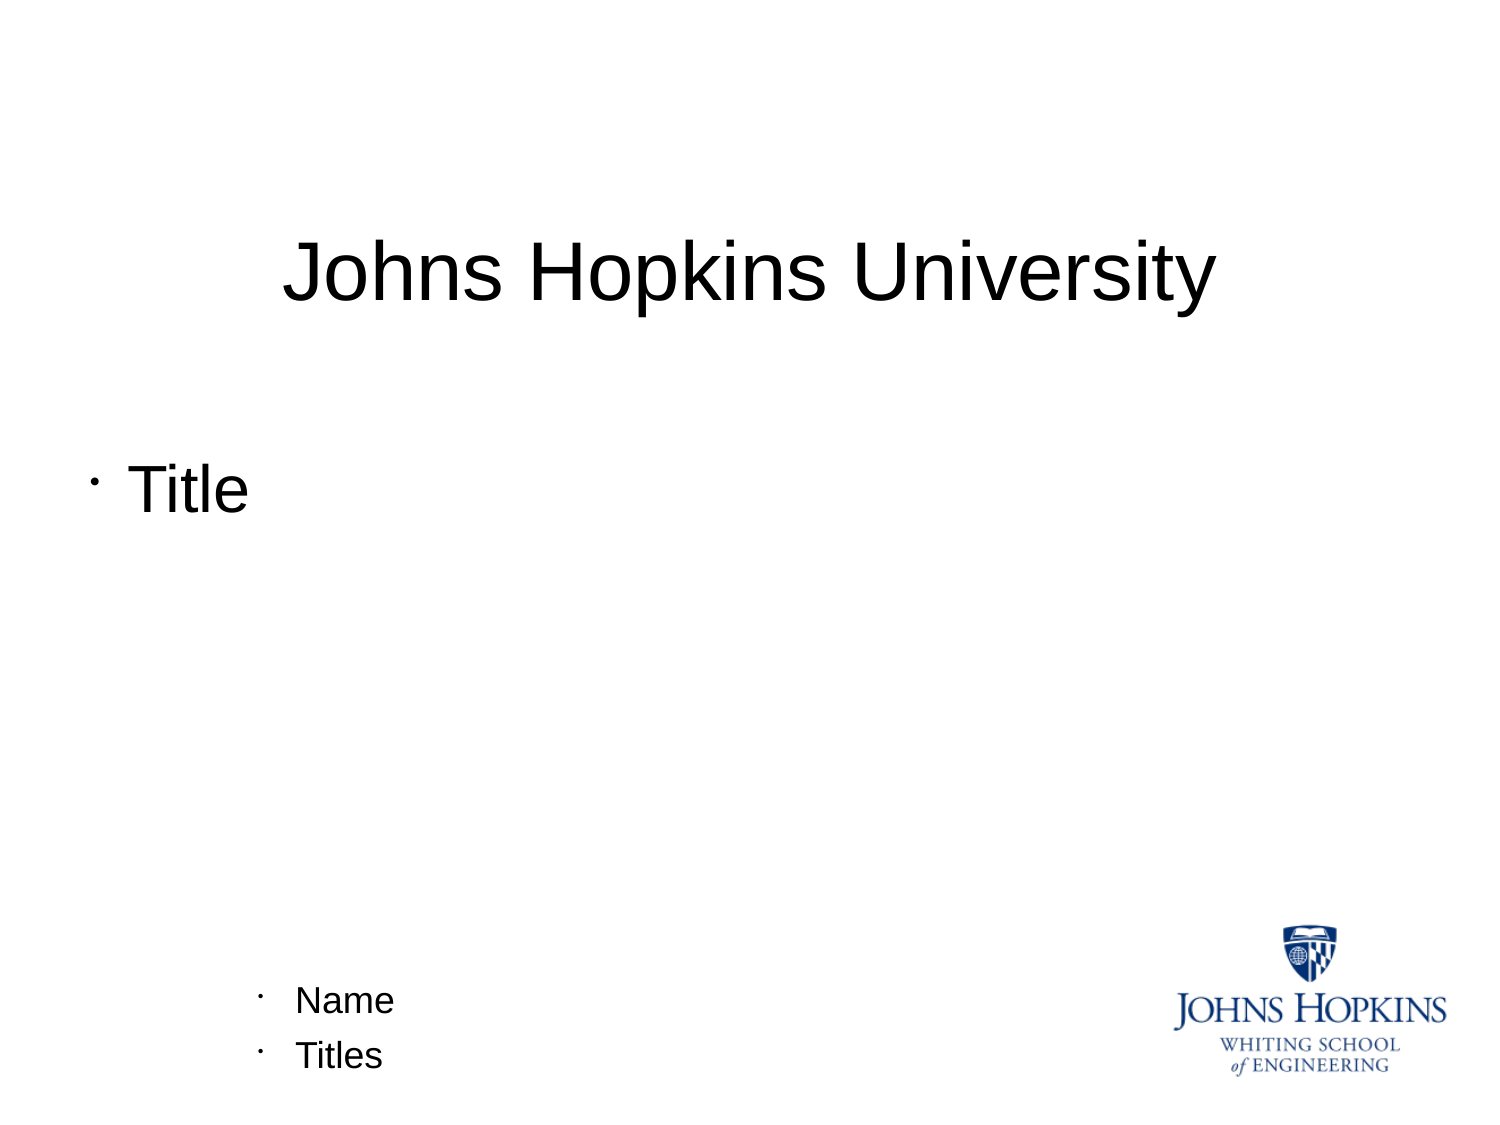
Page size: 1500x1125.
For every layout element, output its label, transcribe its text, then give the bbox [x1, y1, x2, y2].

list Title [75, 438, 1425, 589]
list Name Titles [243, 793, 1423, 1084]
